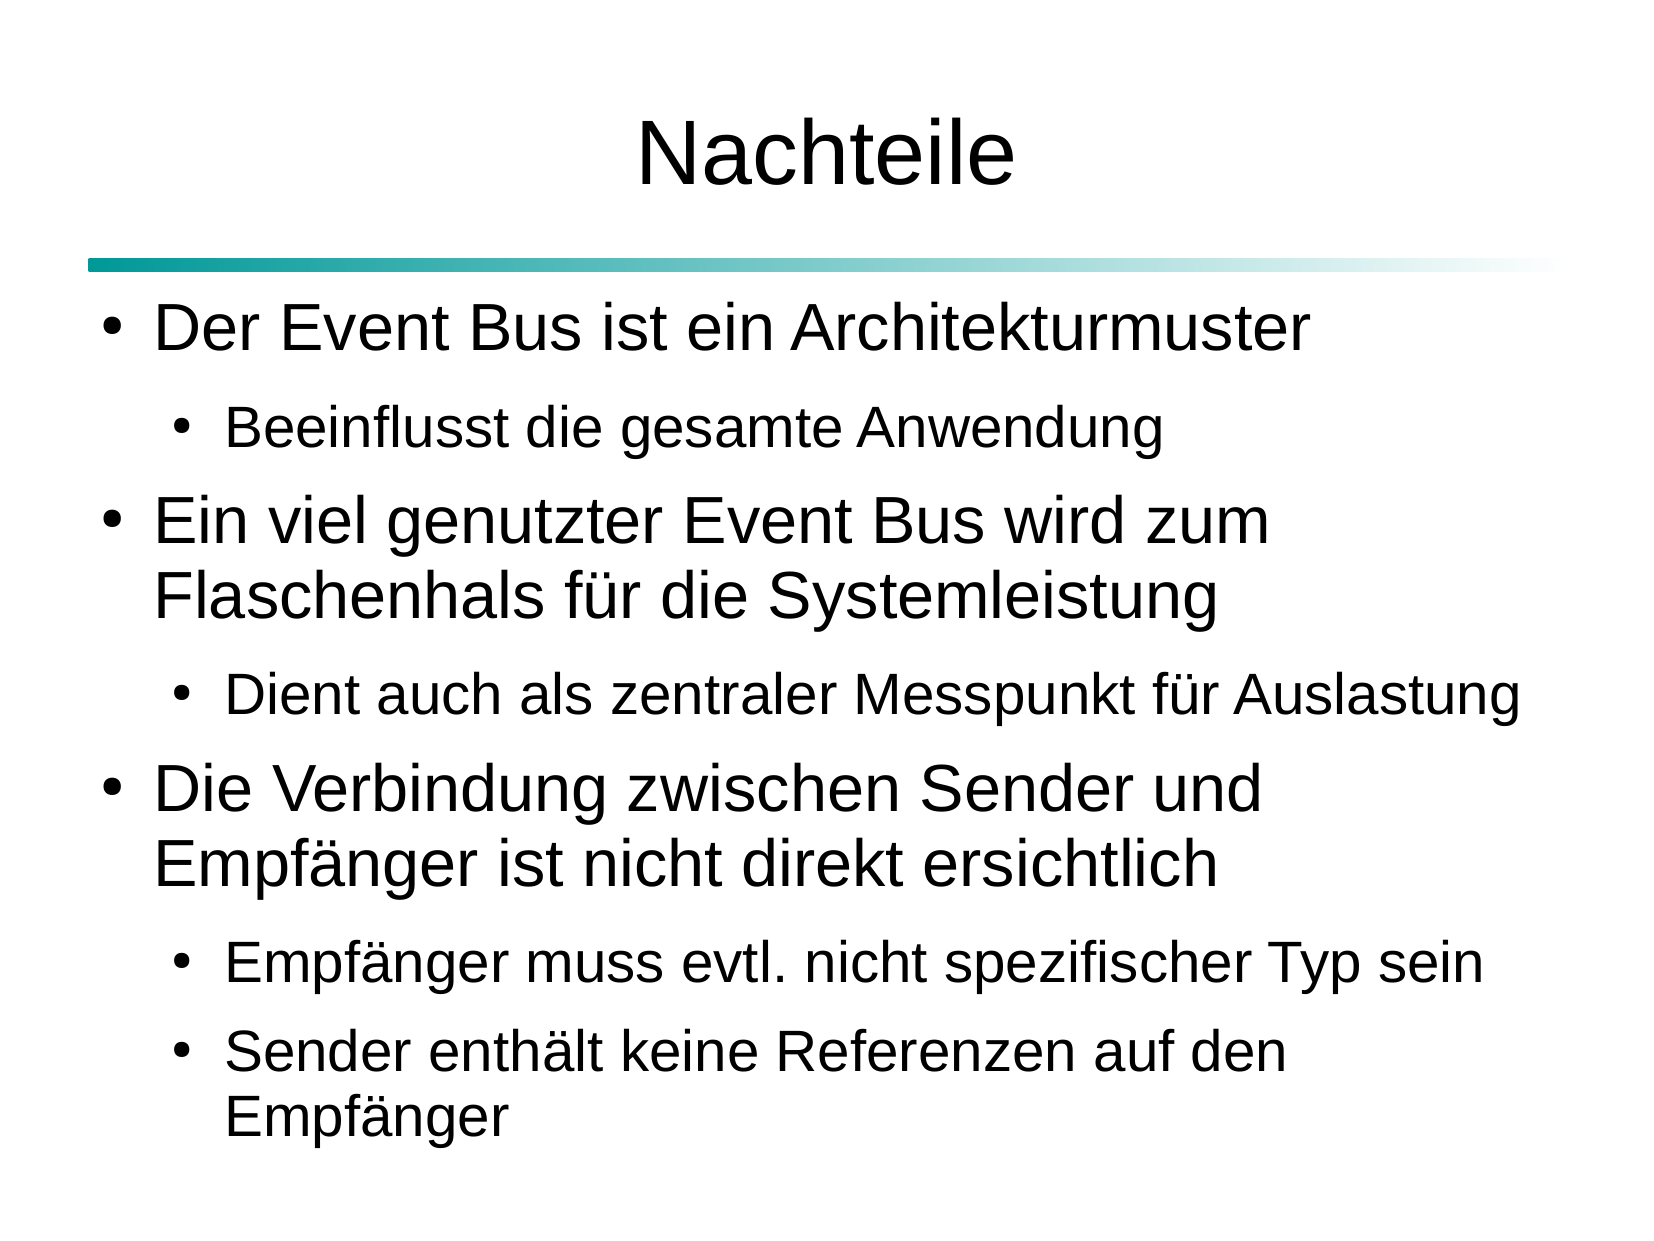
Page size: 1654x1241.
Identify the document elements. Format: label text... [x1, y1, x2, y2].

list Der Event Bus ist ein Architekturmuster Beeinflusst die gesamte Anwendung Ein viel genutzter Event Bus wird zum Flaschenhals für die Systemleistung Dient auch als zentraler Messpunkt für Auslastung Die Verbindung zwischen Sender und Empfänger ist nicht direkt ersichtlich Empfänger muss evtl. nicht spezifischer Typ sein Sender enthält keine Referenzen auf den Empfänger [82, 290, 1571, 1148]
title Nachteile [82, 49, 1571, 257]
